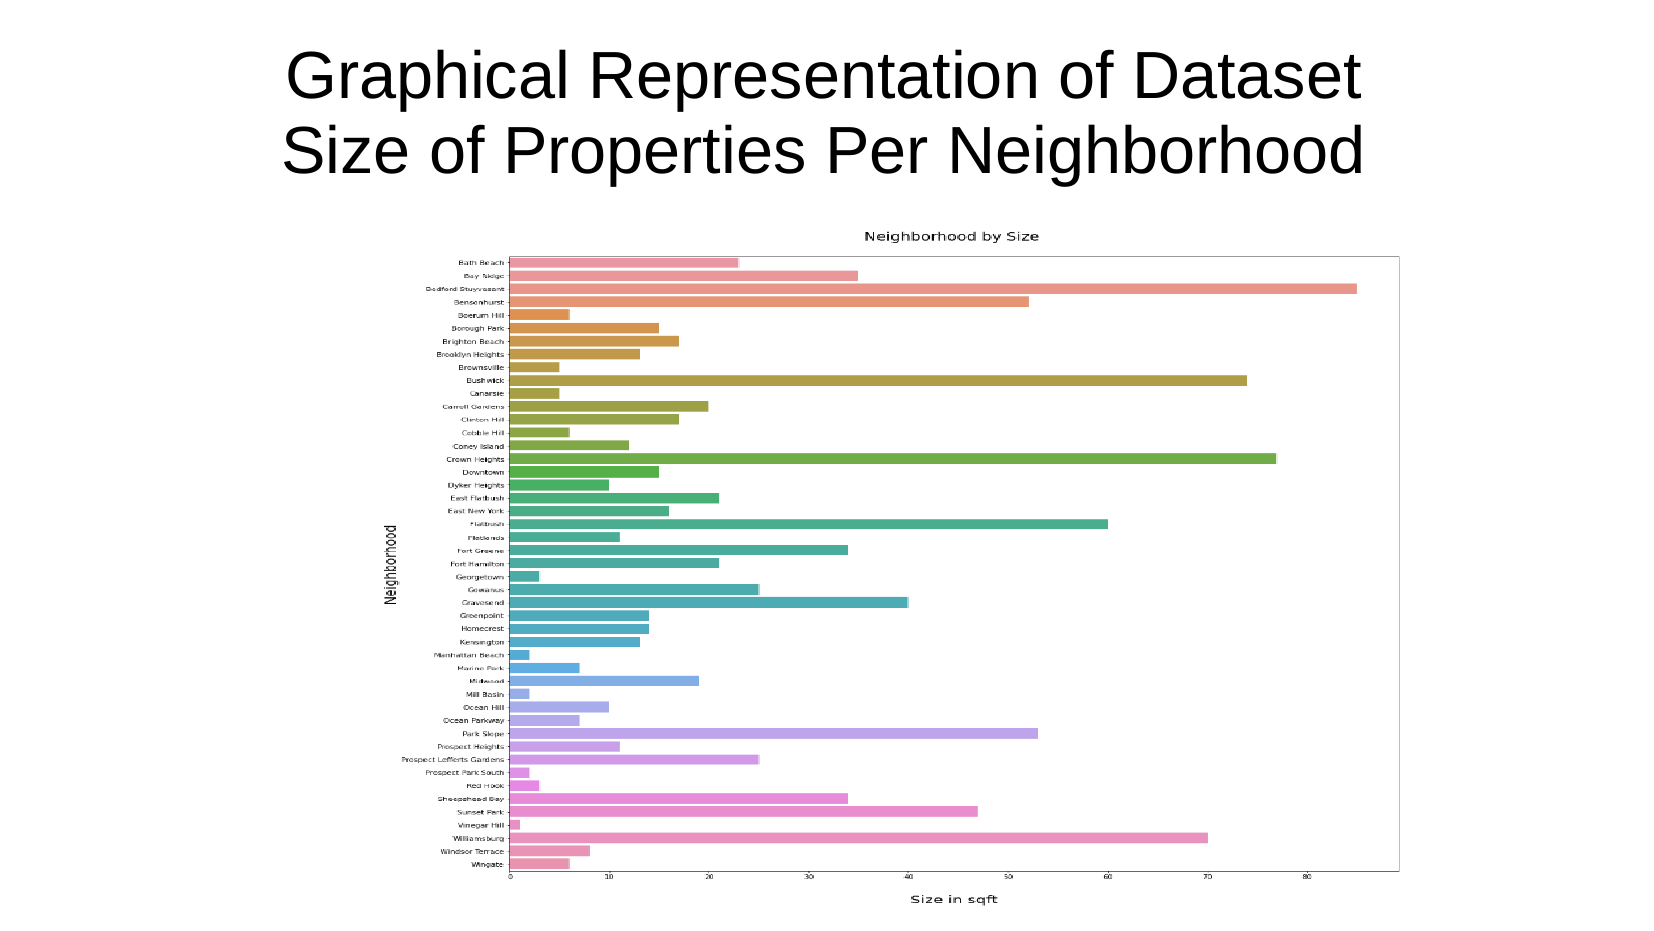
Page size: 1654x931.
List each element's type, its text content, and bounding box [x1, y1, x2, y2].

title Graphical Representation of Dataset Size of Properties Per Neighborhood [82, 7, 1565, 218]
picture [383, 217, 1418, 916]
